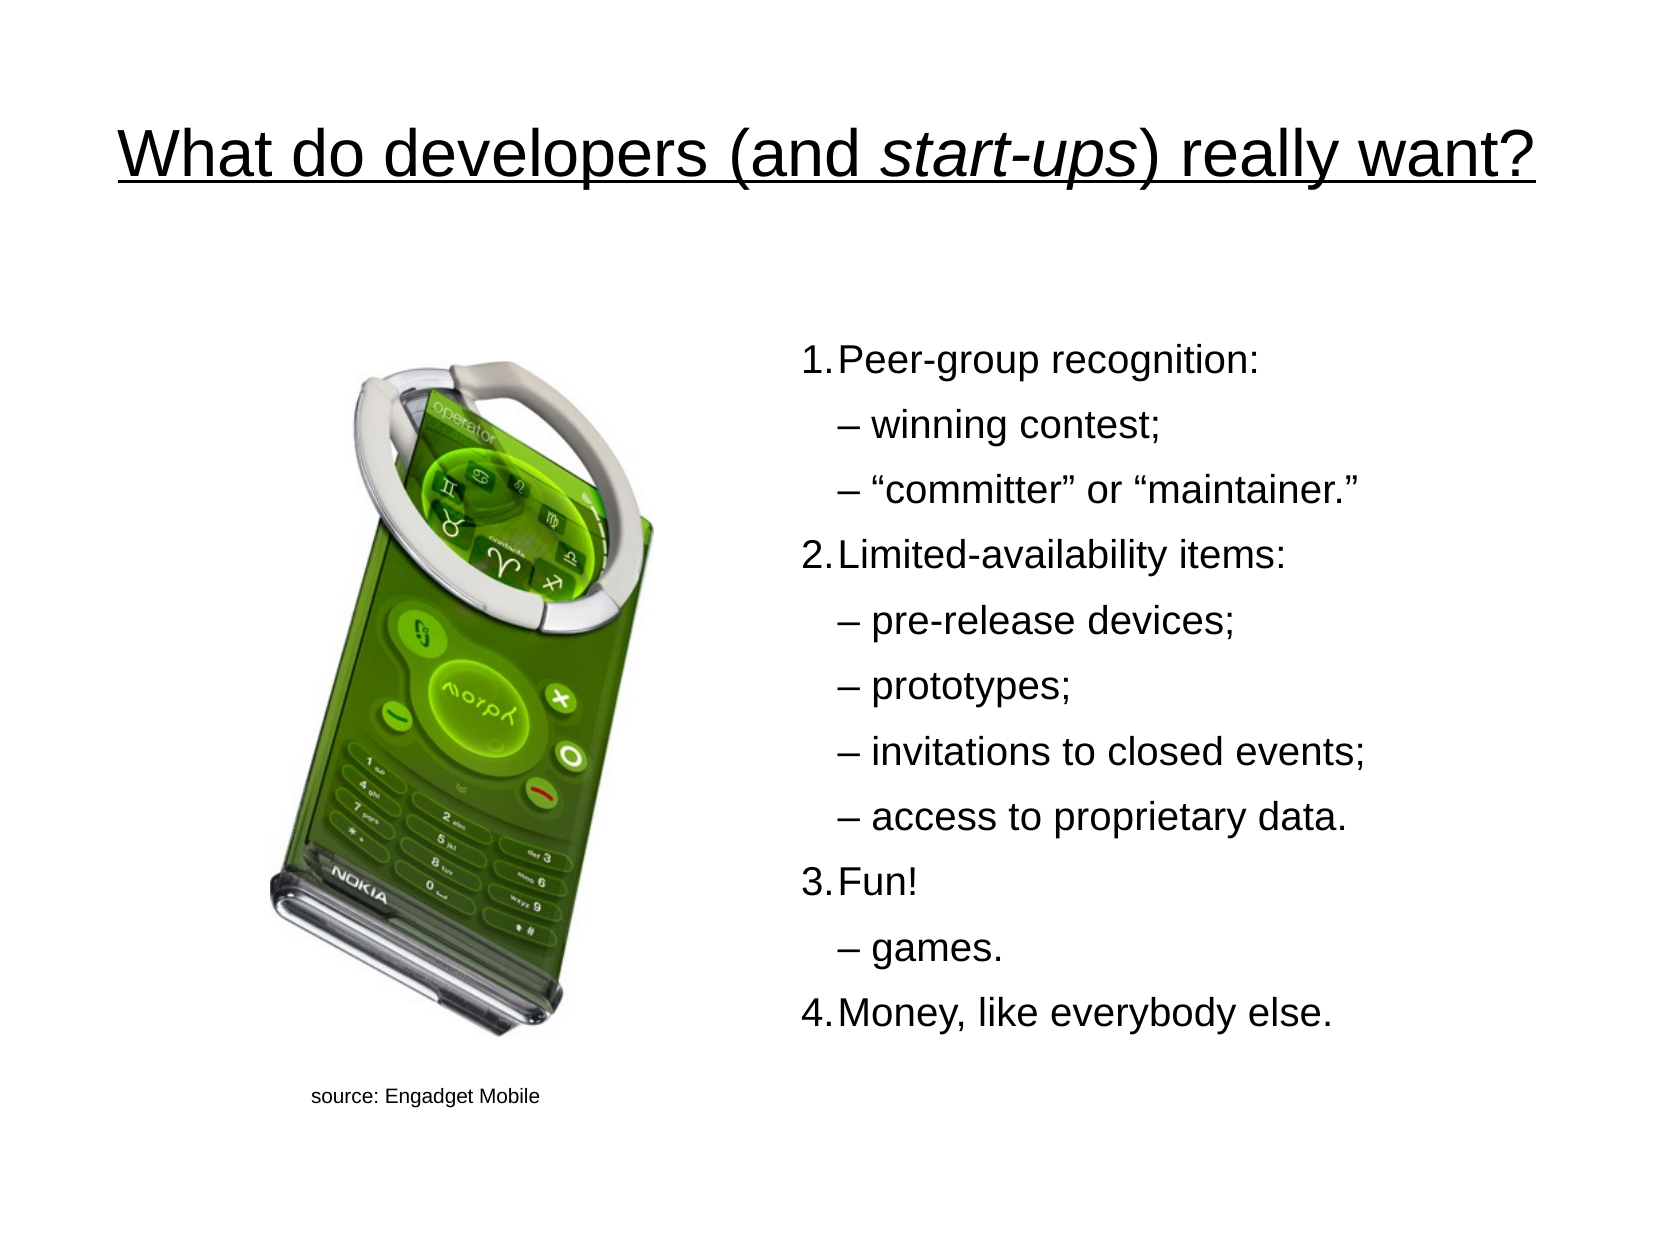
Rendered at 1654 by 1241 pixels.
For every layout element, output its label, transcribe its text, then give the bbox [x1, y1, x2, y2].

list Peer-group recognition: – winning contest; – “committer” or “maintainer.” Limited-availability items: – pre-release devices; – prototypes; – invitations to closed events; – access to proprietary data. Fun! – games. Money, like everybody else. [788, 271, 1516, 1036]
picture [270, 361, 654, 1037]
text_box source: Engadget Mobile [296, 1077, 556, 1116]
title What do developers (and start-ups) really want? [82, 49, 1571, 257]
